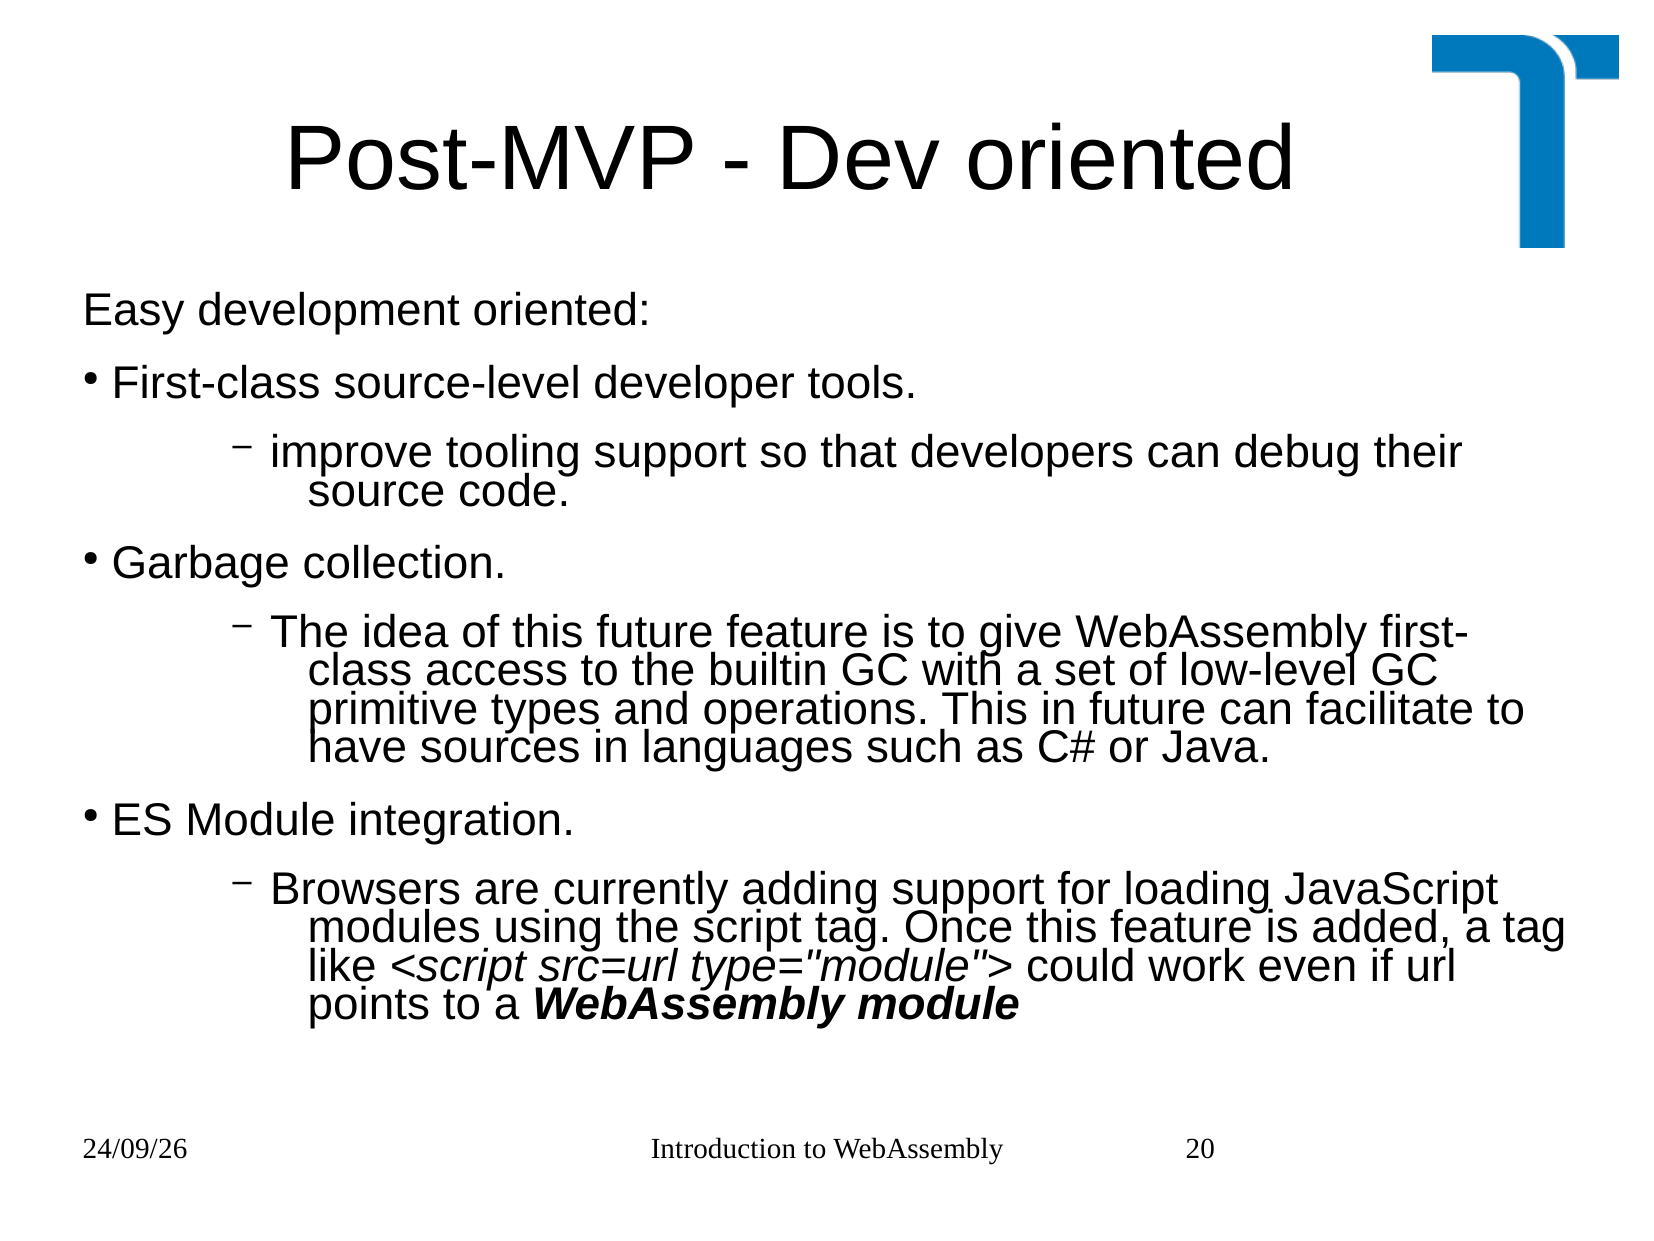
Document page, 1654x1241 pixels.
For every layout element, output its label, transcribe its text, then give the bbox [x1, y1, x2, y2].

list Easy development oriented: First-class source-level developer tools. improve tooling support so that developers can debug their source code. Garbage collection. The idea of this future feature is to give WebAssembly first-class access to the builtin GC with a set of low-level GC primitive types and operations. This in future can facilitate to have sources in languages such as C# or Java. ES Module integration. Browsers are currently adding support for loading JavaScript modules using the script tag. Once this feature is added, a tag like <script src=url type="module"> could work even if url points to a WebAssembly module [82, 290, 1571, 1085]
title Post-MVP - Dev oriented [82, 49, 1501, 257]
text_box 07/09/2017 [82, 1129, 468, 1216]
text_box Introduction to WebAssembly [565, 1129, 1090, 1216]
text_box [1185, 1129, 1571, 1216]
